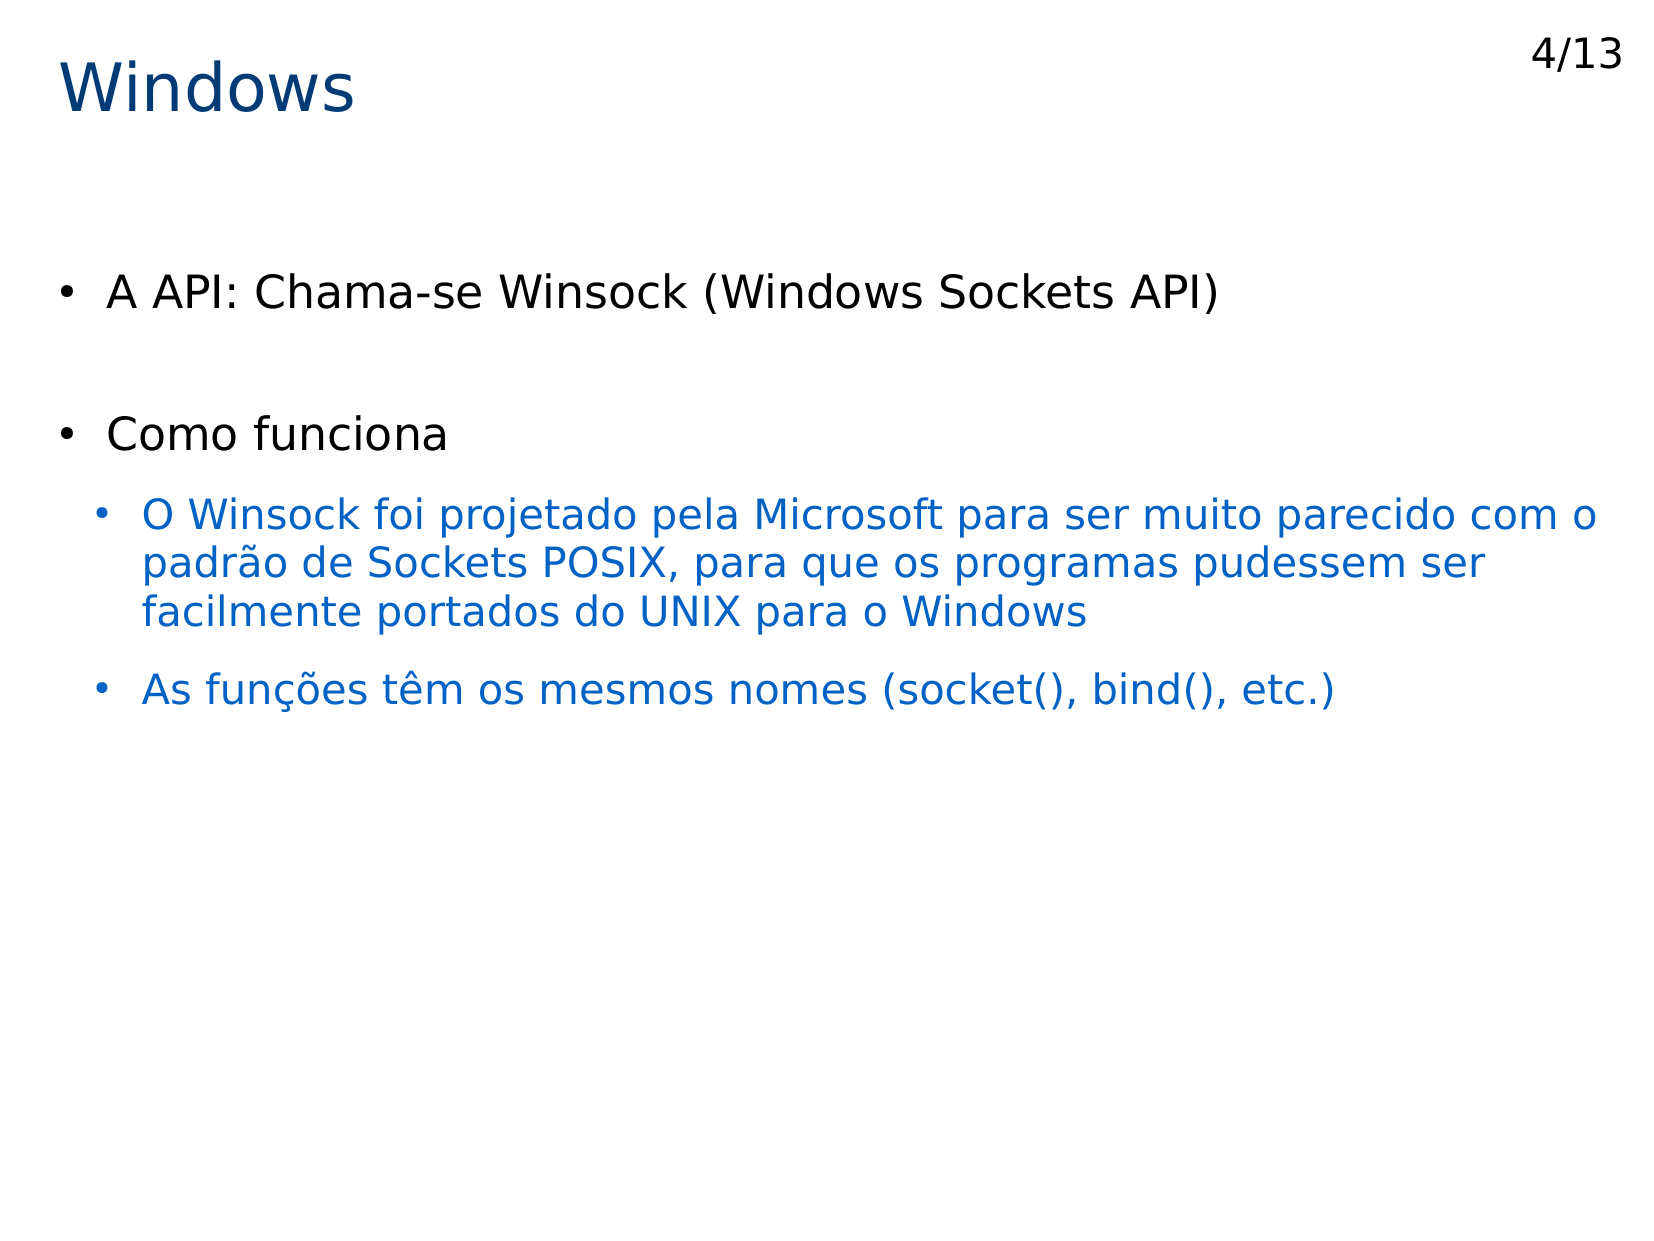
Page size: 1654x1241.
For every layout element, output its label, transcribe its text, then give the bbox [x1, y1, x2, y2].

list A API: Chama-se Winsock (Windows Sockets API) Como funciona O Winsock foi projetado pela Microsoft para ser muito parecido com o padrão de Sockets POSIX, para que os programas pudessem ser facilmente portados do UNIX para o Windows As funções têm os mesmos nomes (socket(), bind(), etc.) [59, 265, 1625, 1211]
title Windows [59, 29, 1506, 148]
